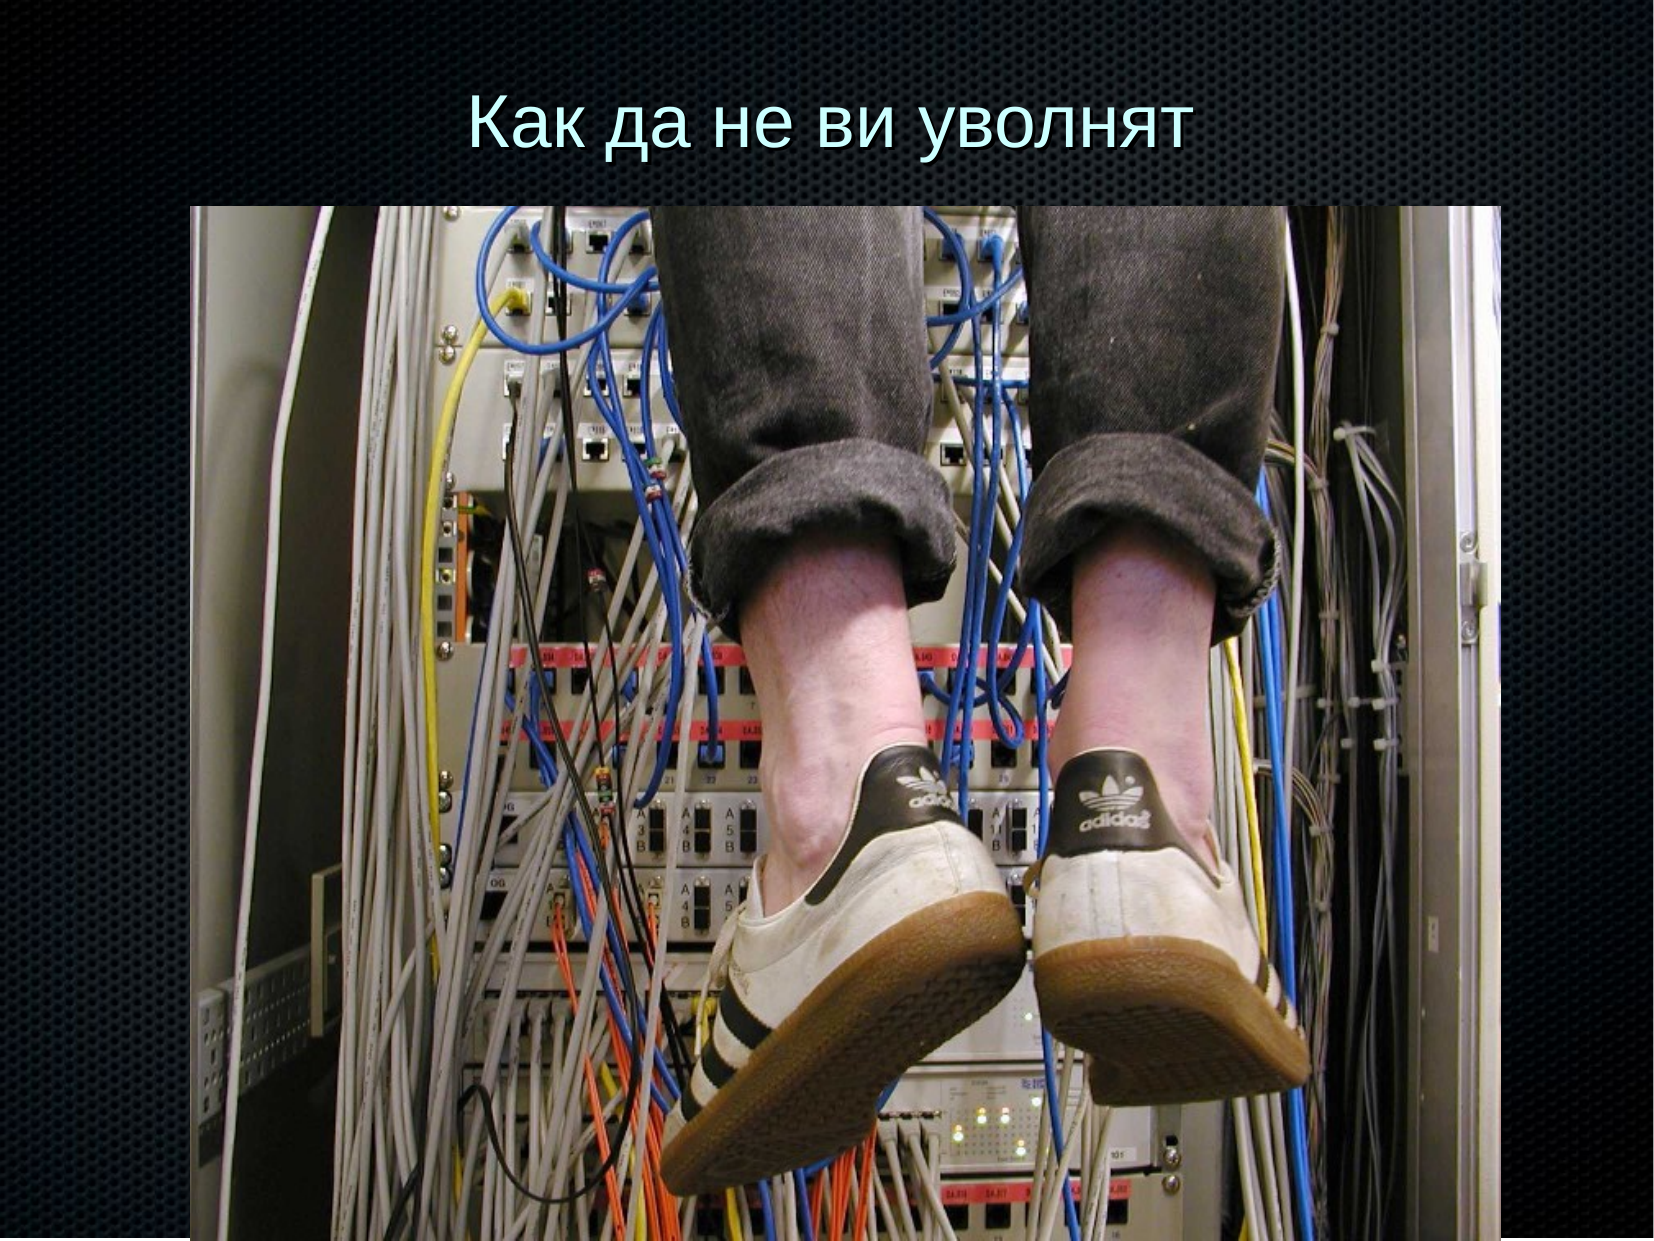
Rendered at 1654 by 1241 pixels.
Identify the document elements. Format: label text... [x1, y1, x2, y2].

picture [0, 0, 1654, 1241]
title Как да не ви уволнят [86, 25, 1576, 218]
